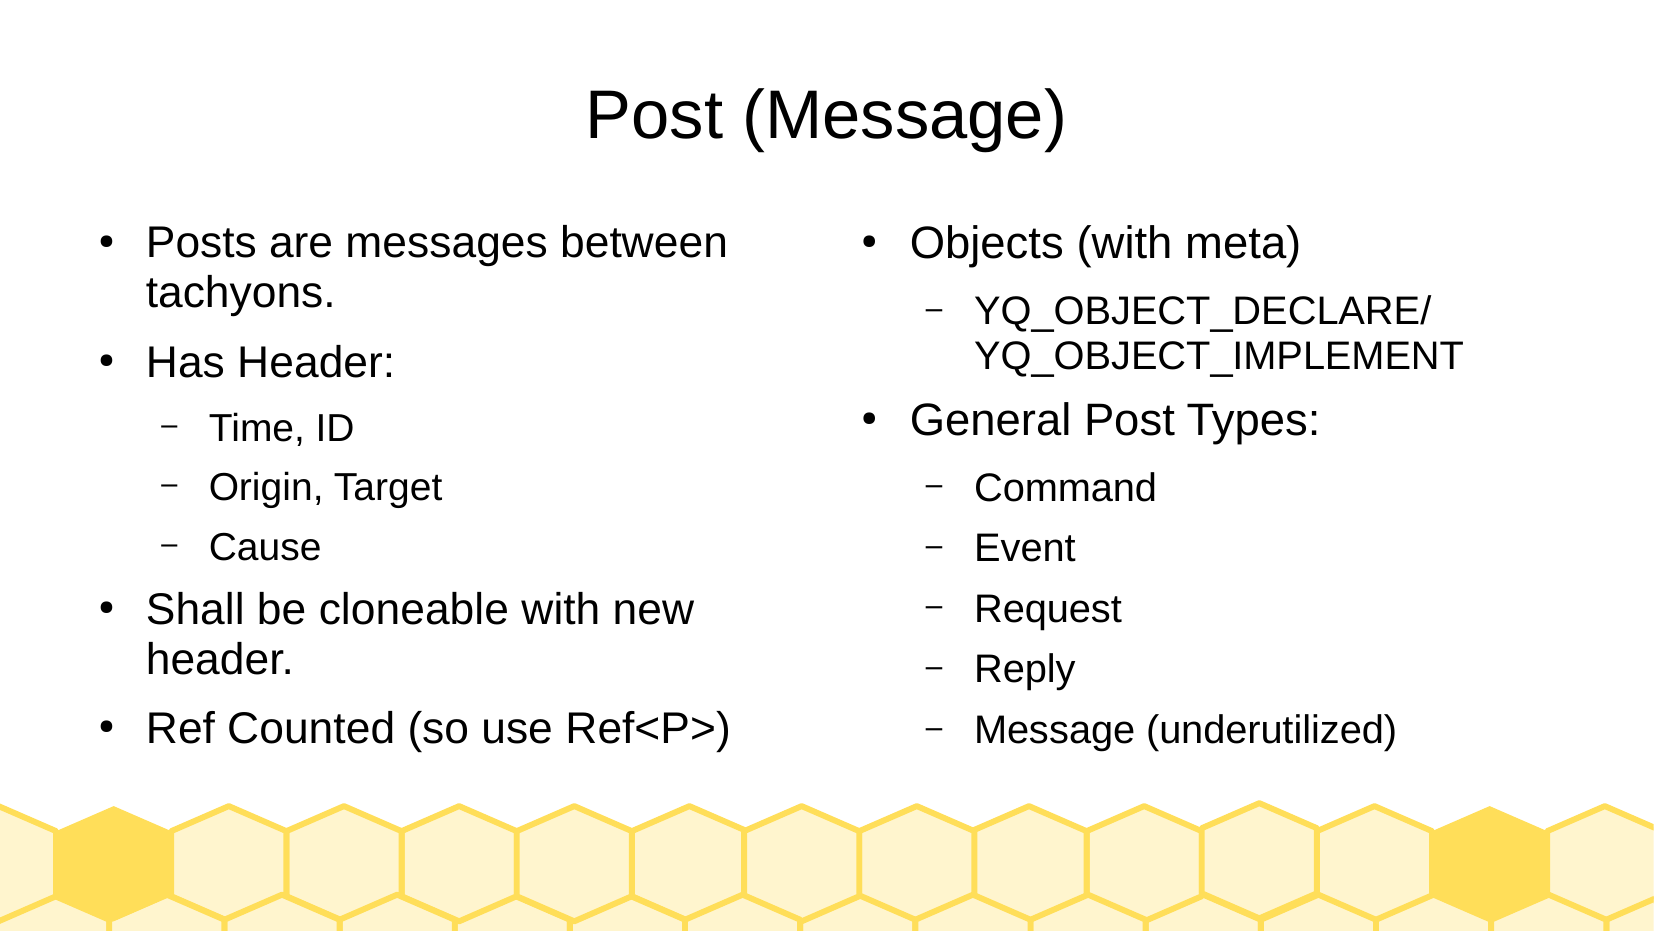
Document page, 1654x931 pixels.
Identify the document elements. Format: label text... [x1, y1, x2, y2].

title Post (Message) [82, 37, 1571, 193]
list Objects (with meta) YQ_OBJECT_DECLARE/YQ_OBJECT_IMPLEMENT General Post Types: Command Event Request Reply Message (underutilized) [845, 217, 1572, 758]
list Posts are messages between tachyons. Has Header: Time, ID Origin, Target Cause Shall be cloneable with new header. Ref Counted (so use Ref<P>) [82, 217, 809, 758]
